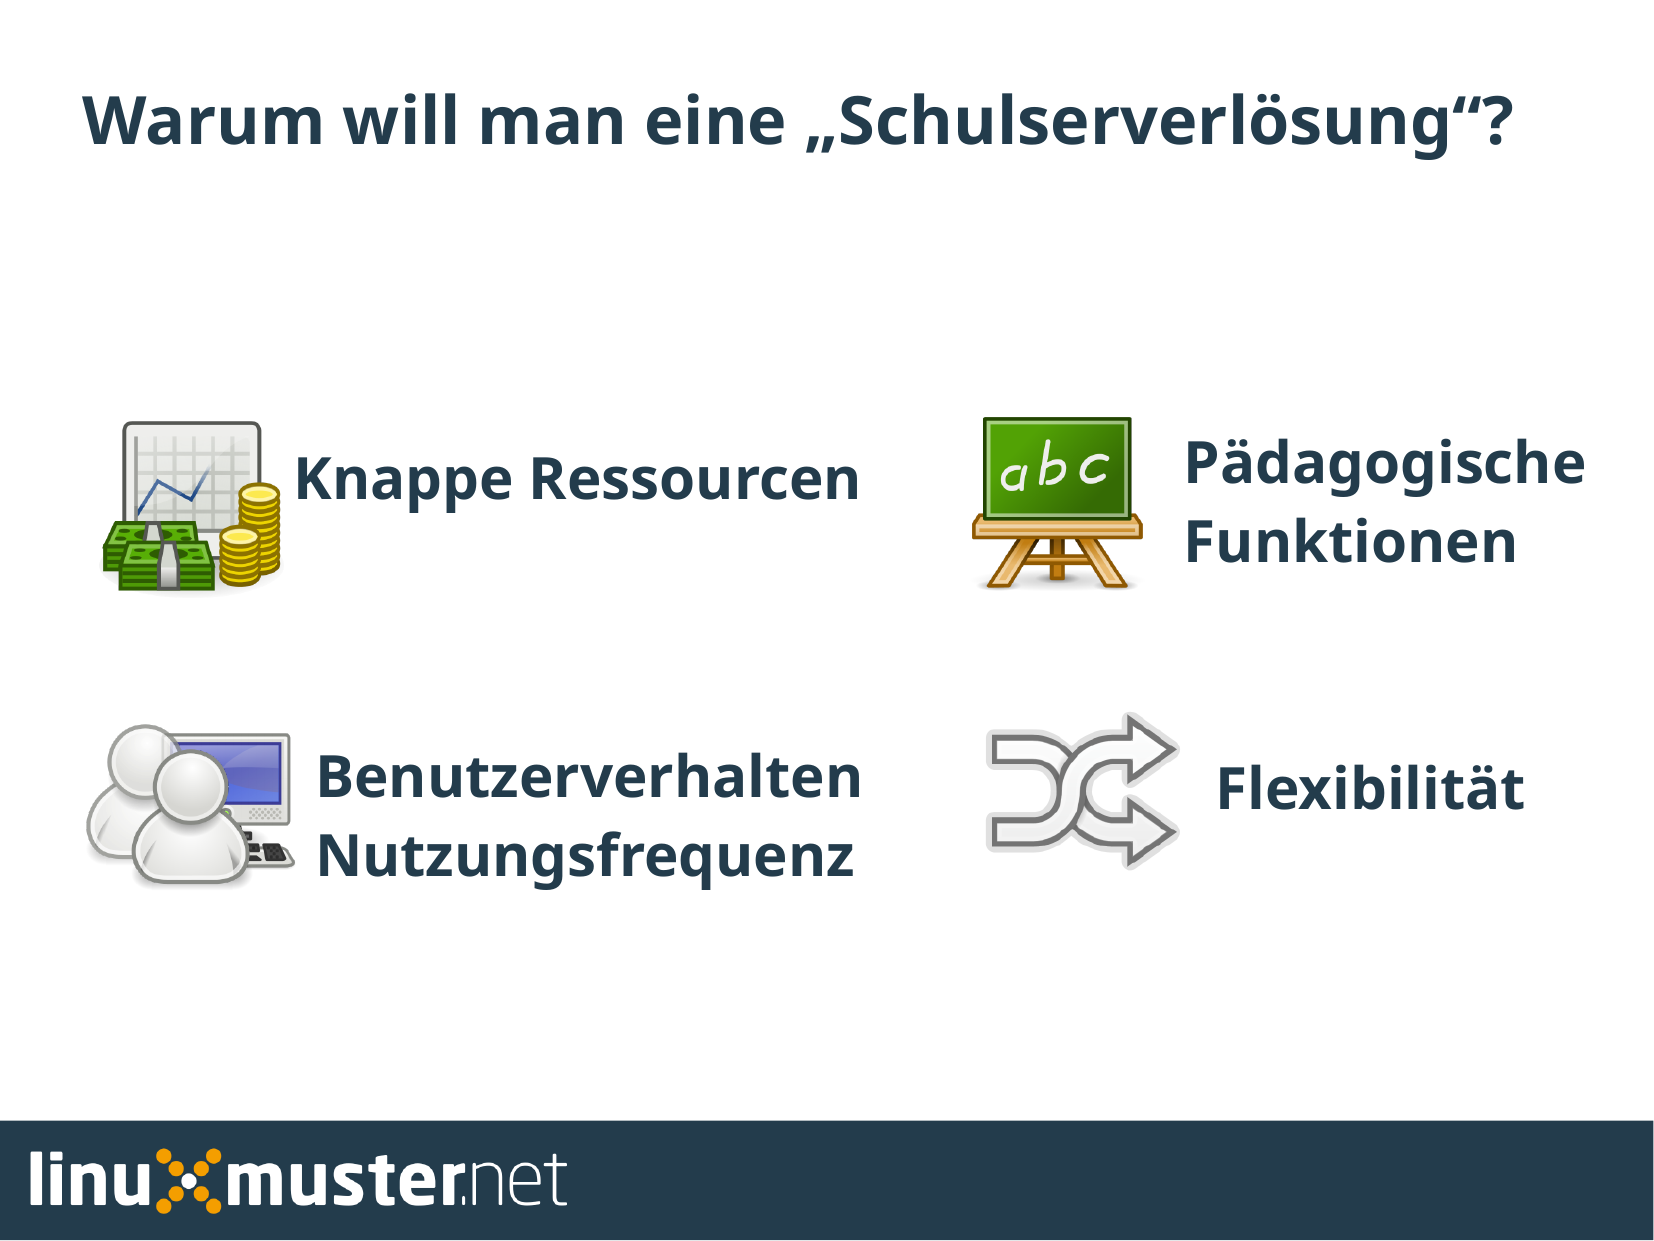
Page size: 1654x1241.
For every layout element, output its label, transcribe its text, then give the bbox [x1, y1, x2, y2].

picture [99, 413, 284, 598]
title Warum will man eine „Schulserverlösung“? [82, 41, 1571, 198]
picture [70, 703, 296, 905]
picture [6, 1127, 591, 1229]
picture [944, 646, 1227, 929]
text_box Benutzerverhalten Nutzungsfrequenz [300, 727, 943, 882]
picture [968, 413, 1146, 591]
text_box Pädagogische Funktionen [1169, 413, 1654, 568]
text_box Flexibilität [1227, 739, 1584, 825]
text_box Knappe Ressourcen [284, 429, 958, 515]
